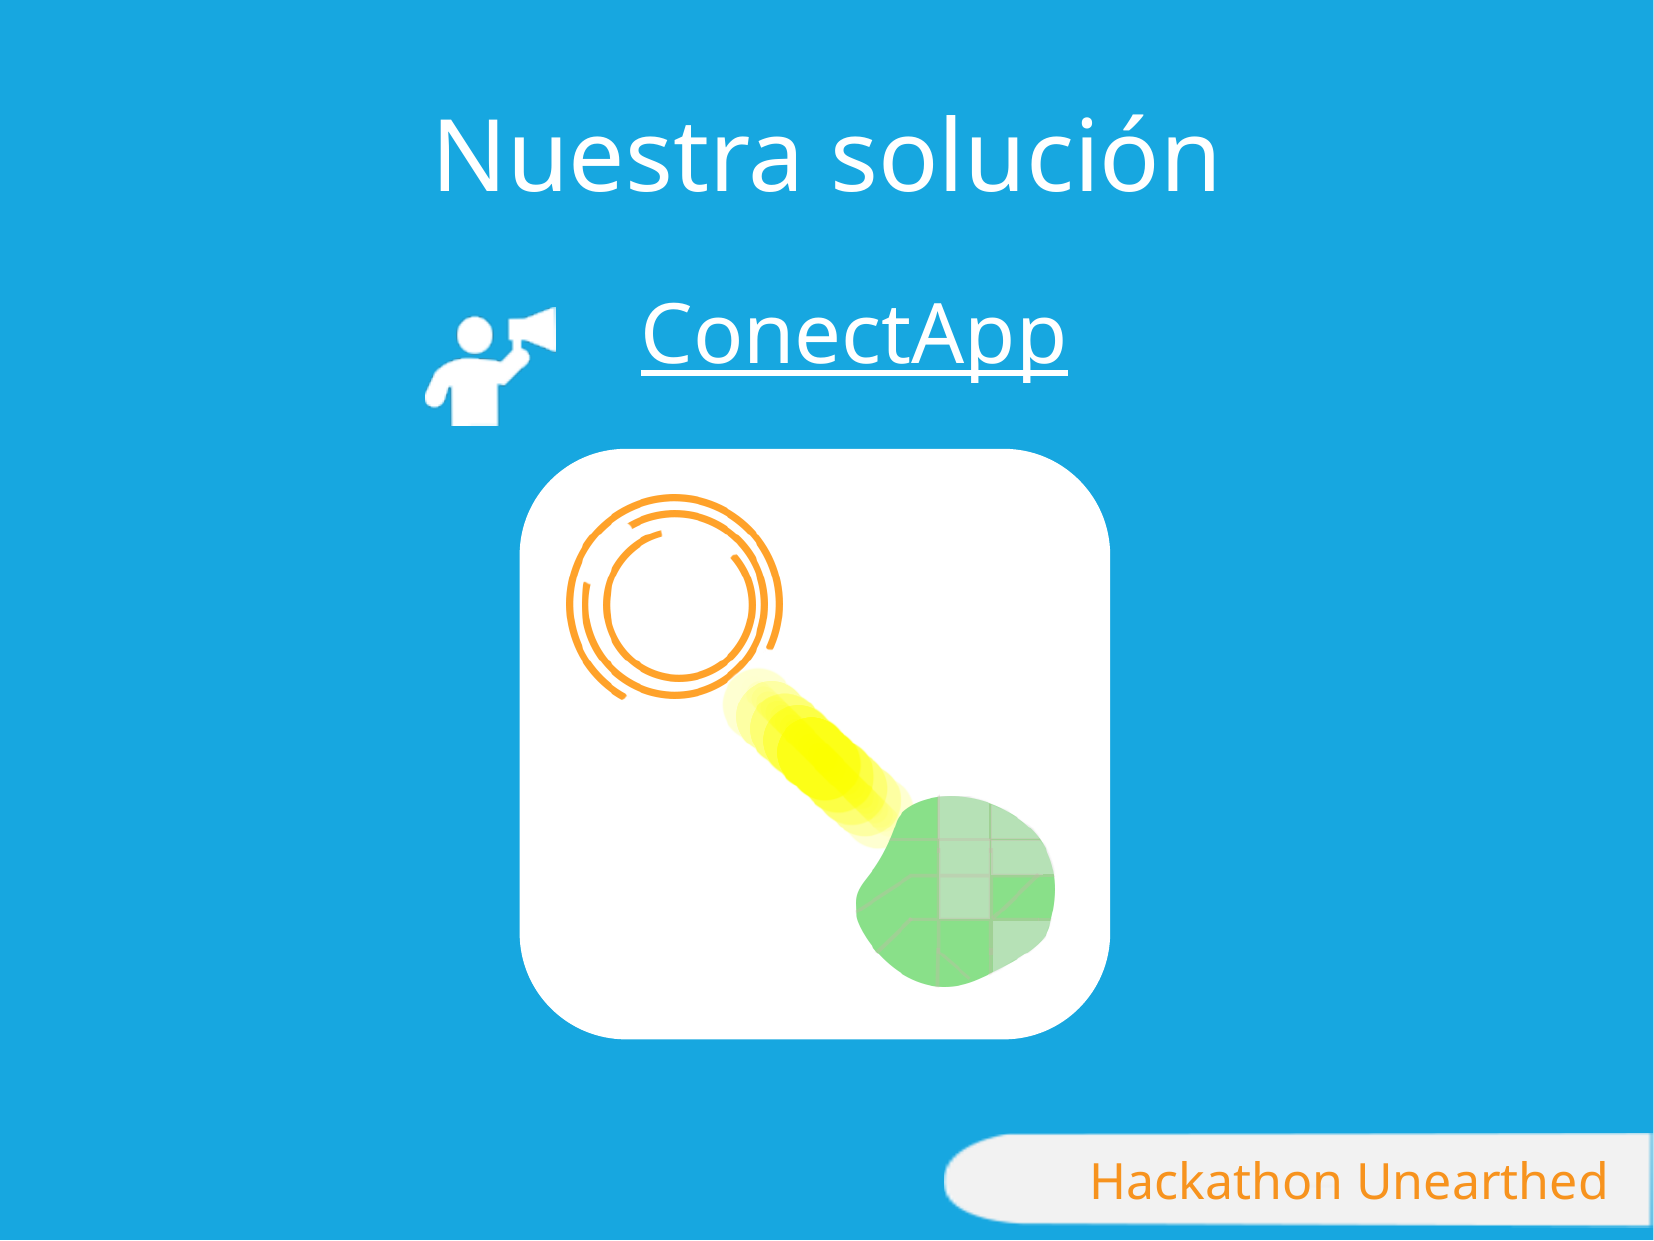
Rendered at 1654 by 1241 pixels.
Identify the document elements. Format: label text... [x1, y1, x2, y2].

picture [525, 451, 1105, 1037]
text_box [519, 448, 1111, 1040]
text_box Hackathon Unearthed [1074, 1138, 1531, 1222]
title Nuestra solución [82, 49, 1571, 257]
picture [425, 307, 556, 426]
picture [944, 1133, 1654, 1228]
text_box ConectApp [625, 267, 1001, 396]
